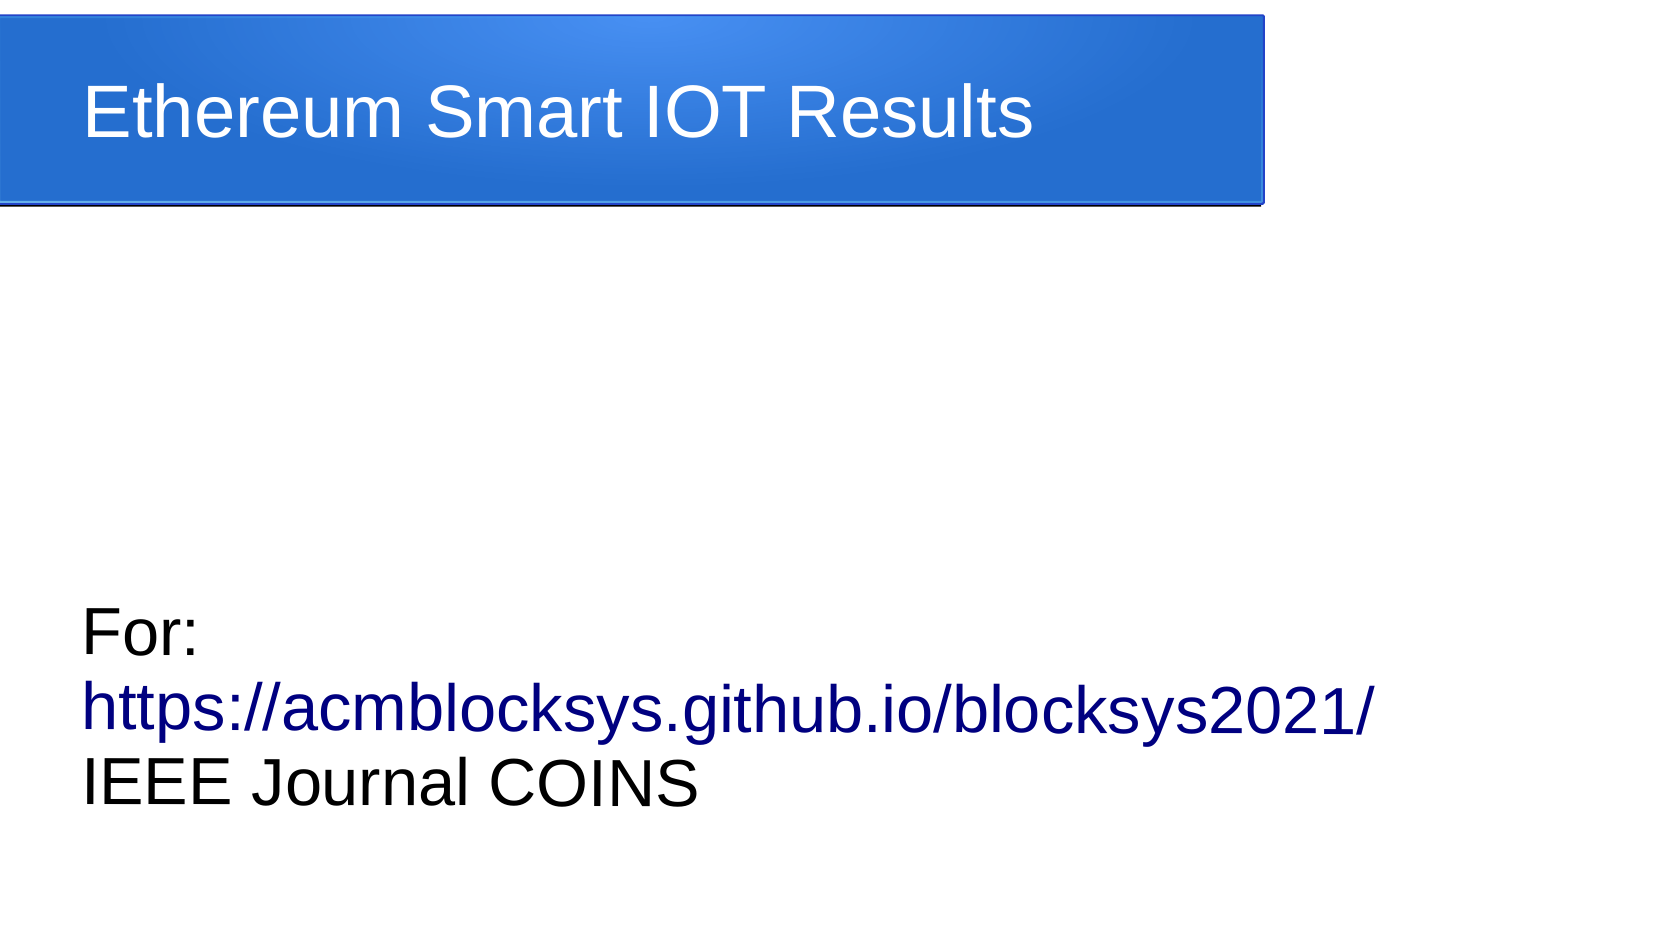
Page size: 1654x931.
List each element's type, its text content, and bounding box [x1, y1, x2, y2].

title Ethereum Smart IOT Results [82, 35, 1235, 189]
subtitle For: https://acmblocksys.github.io/blocksys2021/ IEEE Journal COINS [80, 221, 1623, 901]
